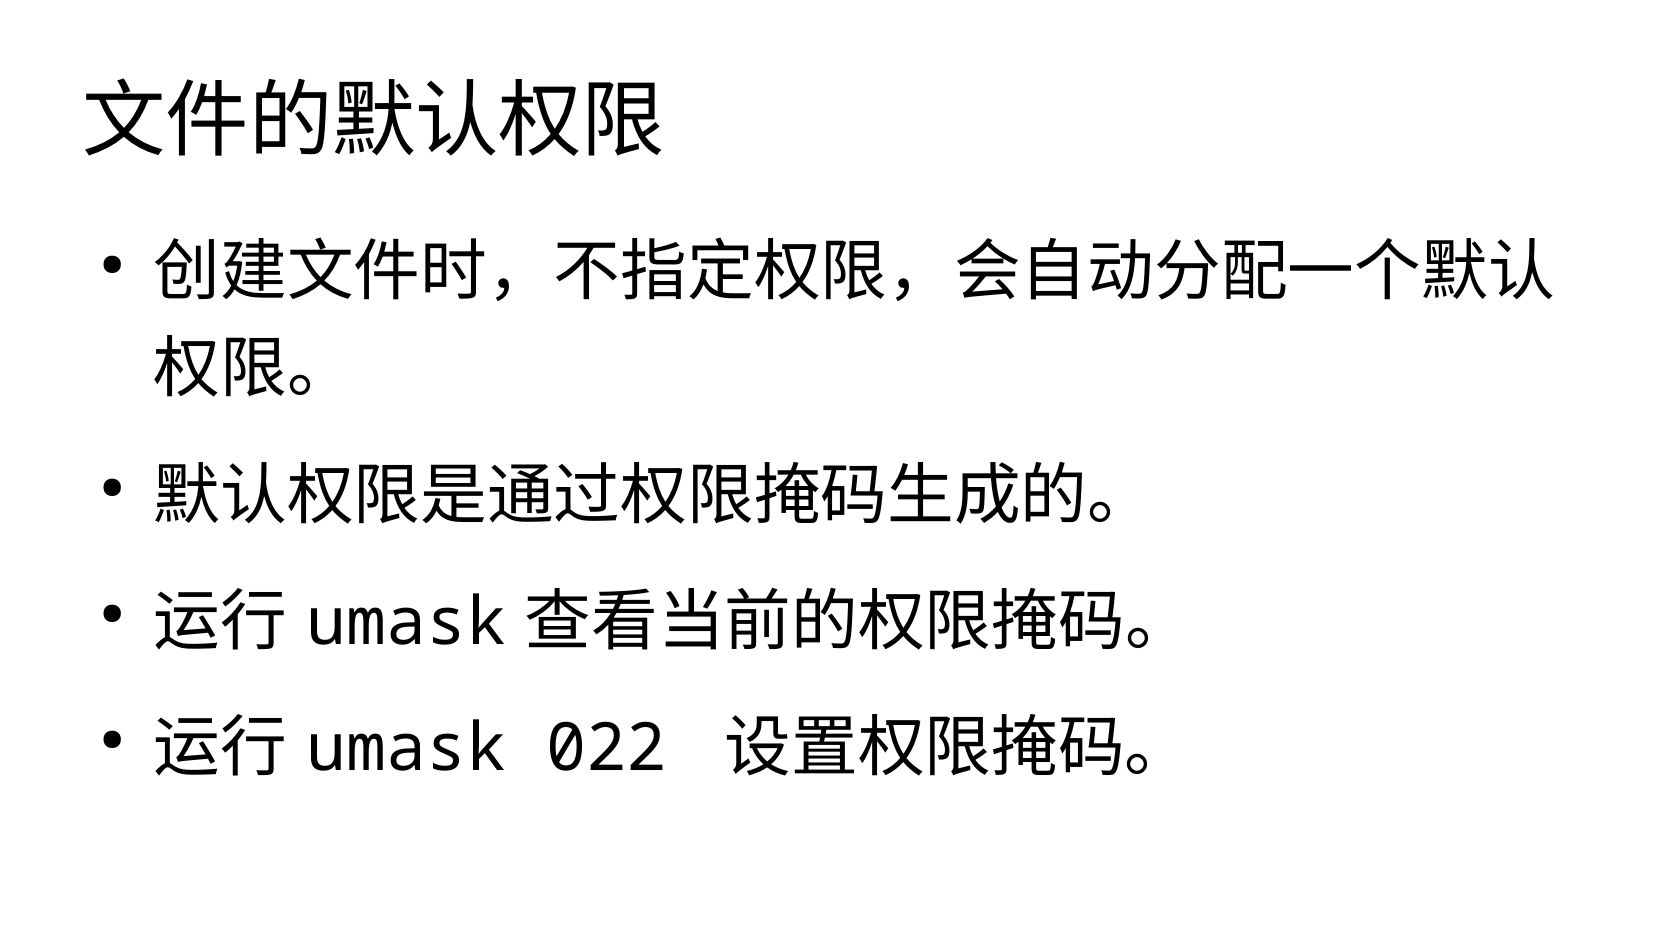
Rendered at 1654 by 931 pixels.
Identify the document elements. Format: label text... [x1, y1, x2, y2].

list 创建文件时，不指定权限，会自动分配一个默认权限。 默认权限是通过权限掩码生成的。 运行umask查看当前的权限掩码。 运行umask 022 设置权限掩码。 [82, 217, 1571, 863]
title 文件的默认权限 [82, 37, 1571, 189]
